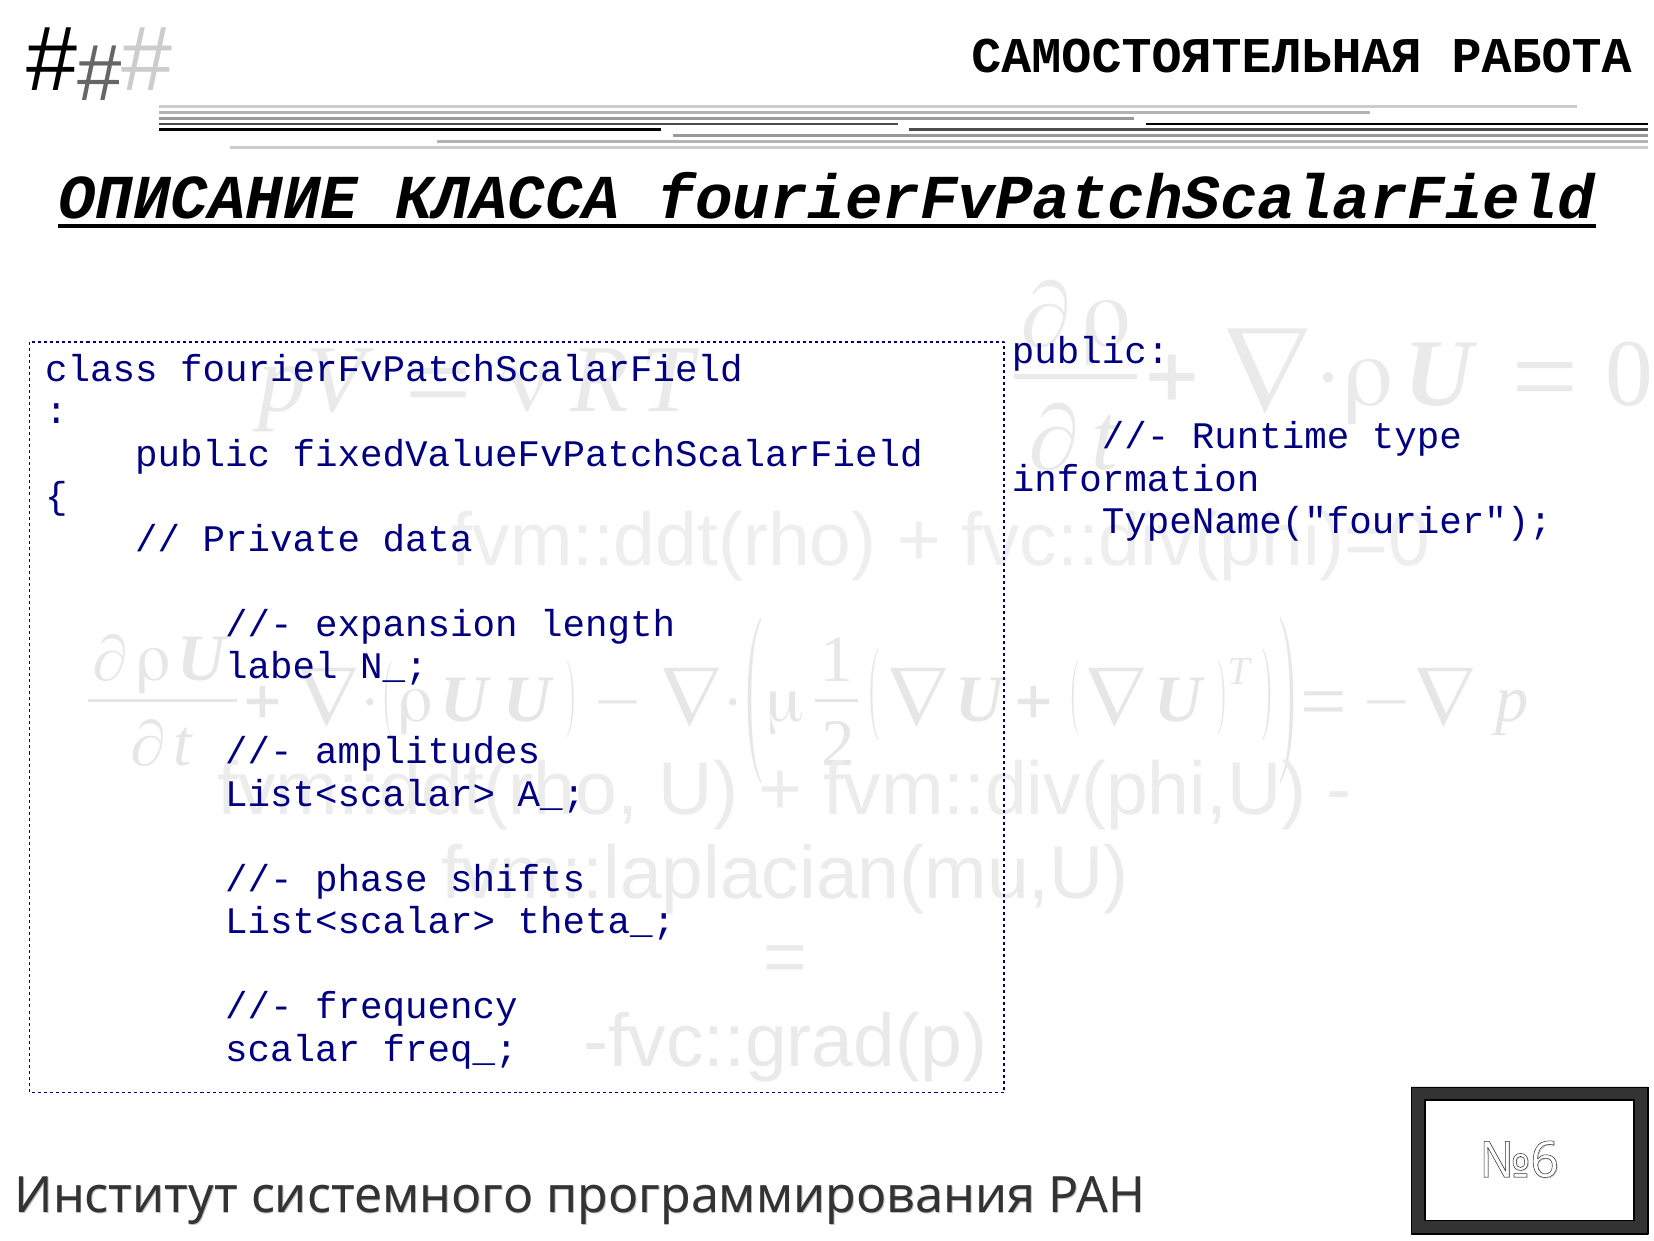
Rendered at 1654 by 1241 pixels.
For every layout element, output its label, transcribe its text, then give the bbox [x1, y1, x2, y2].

text_box class fourierFvPatchScalarField : public fixedValueFvPatchScalarField { // Private data //- expansion length label N_; //- amplitudes List<scalar> A_; //- phase shifts List<scalar> theta_; //- frequency scalar freq_; [29, 341, 1004, 1093]
title ОПИСАНИЕ КЛАССА fourierFvPatchScalarField [0, 147, 1654, 257]
text_box public: //- Runtime type information TypeName("fourier"); [997, 324, 1654, 553]
